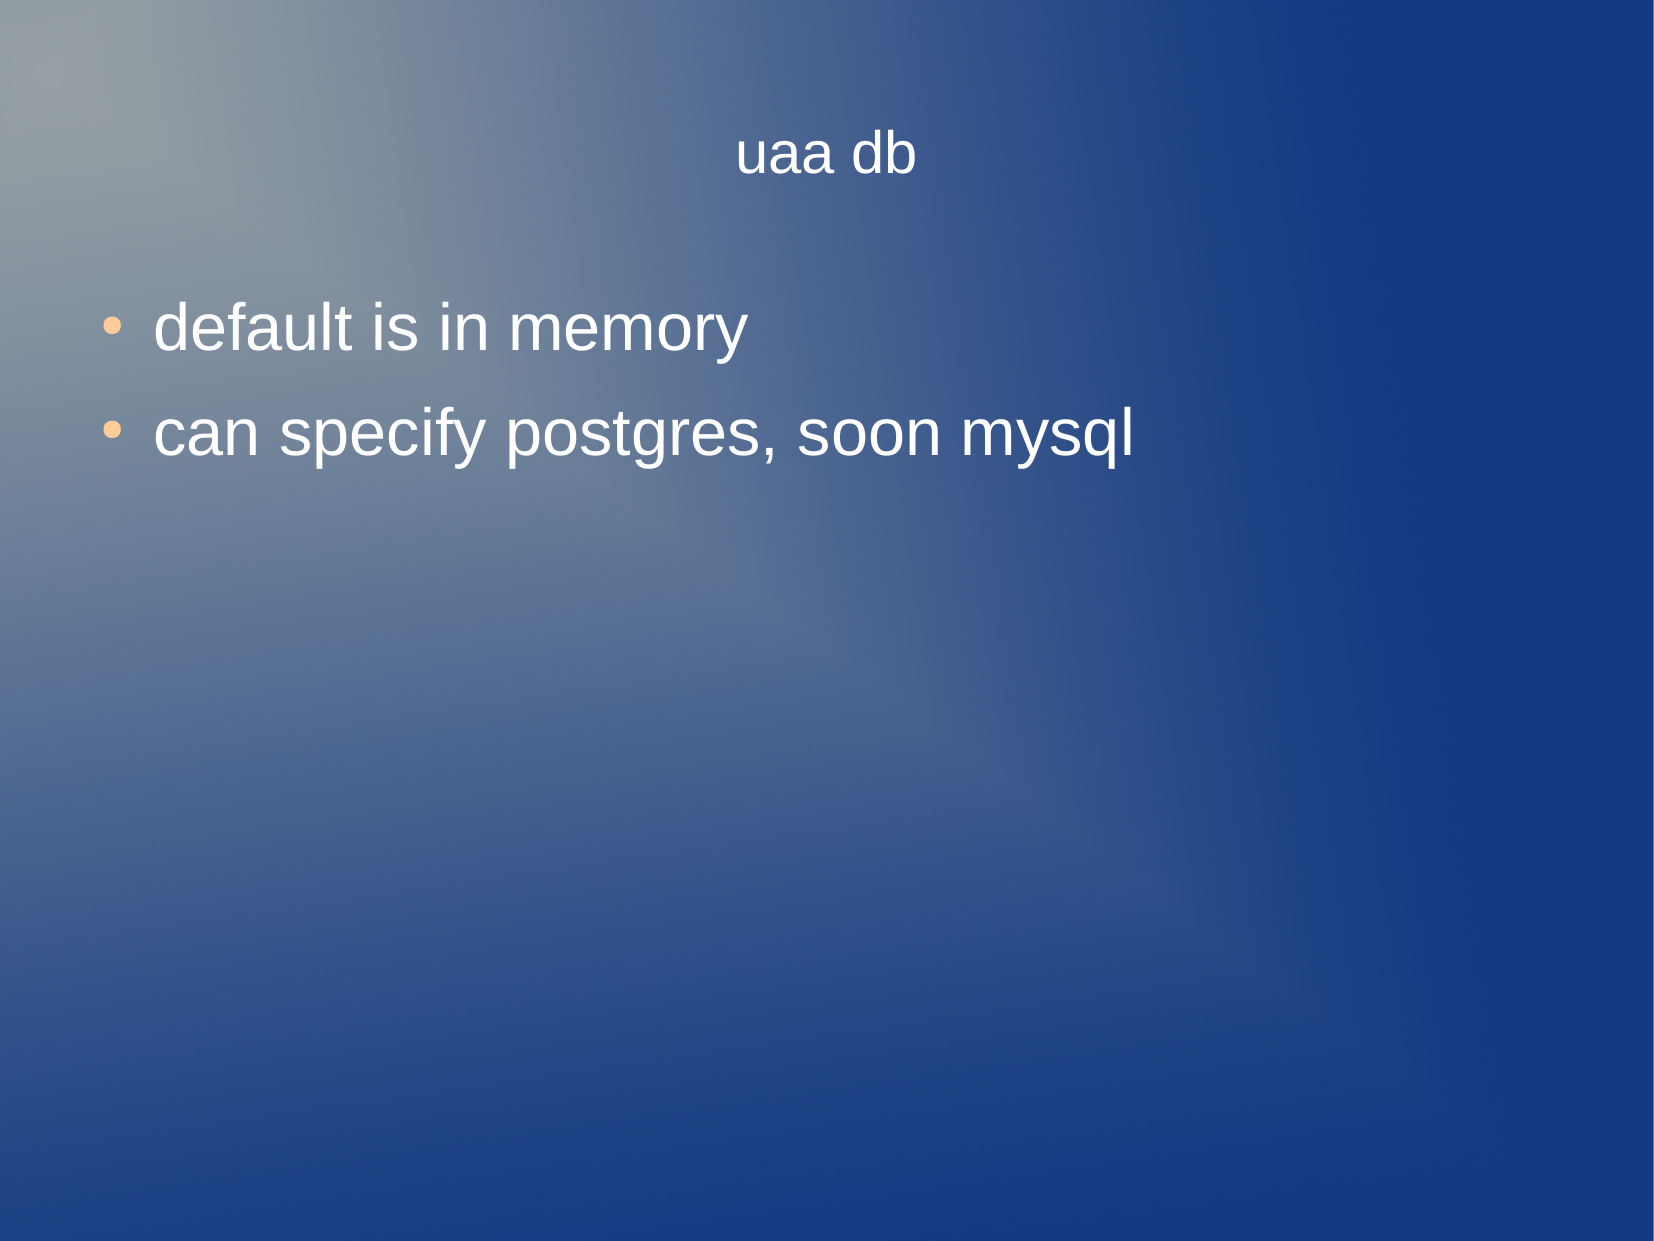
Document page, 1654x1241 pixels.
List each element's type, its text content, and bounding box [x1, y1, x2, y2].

picture [0, 0, 1654, 1241]
title uaa db [82, 49, 1571, 257]
list default is in memory can specify postgres, soon mysql [82, 290, 1571, 1010]
